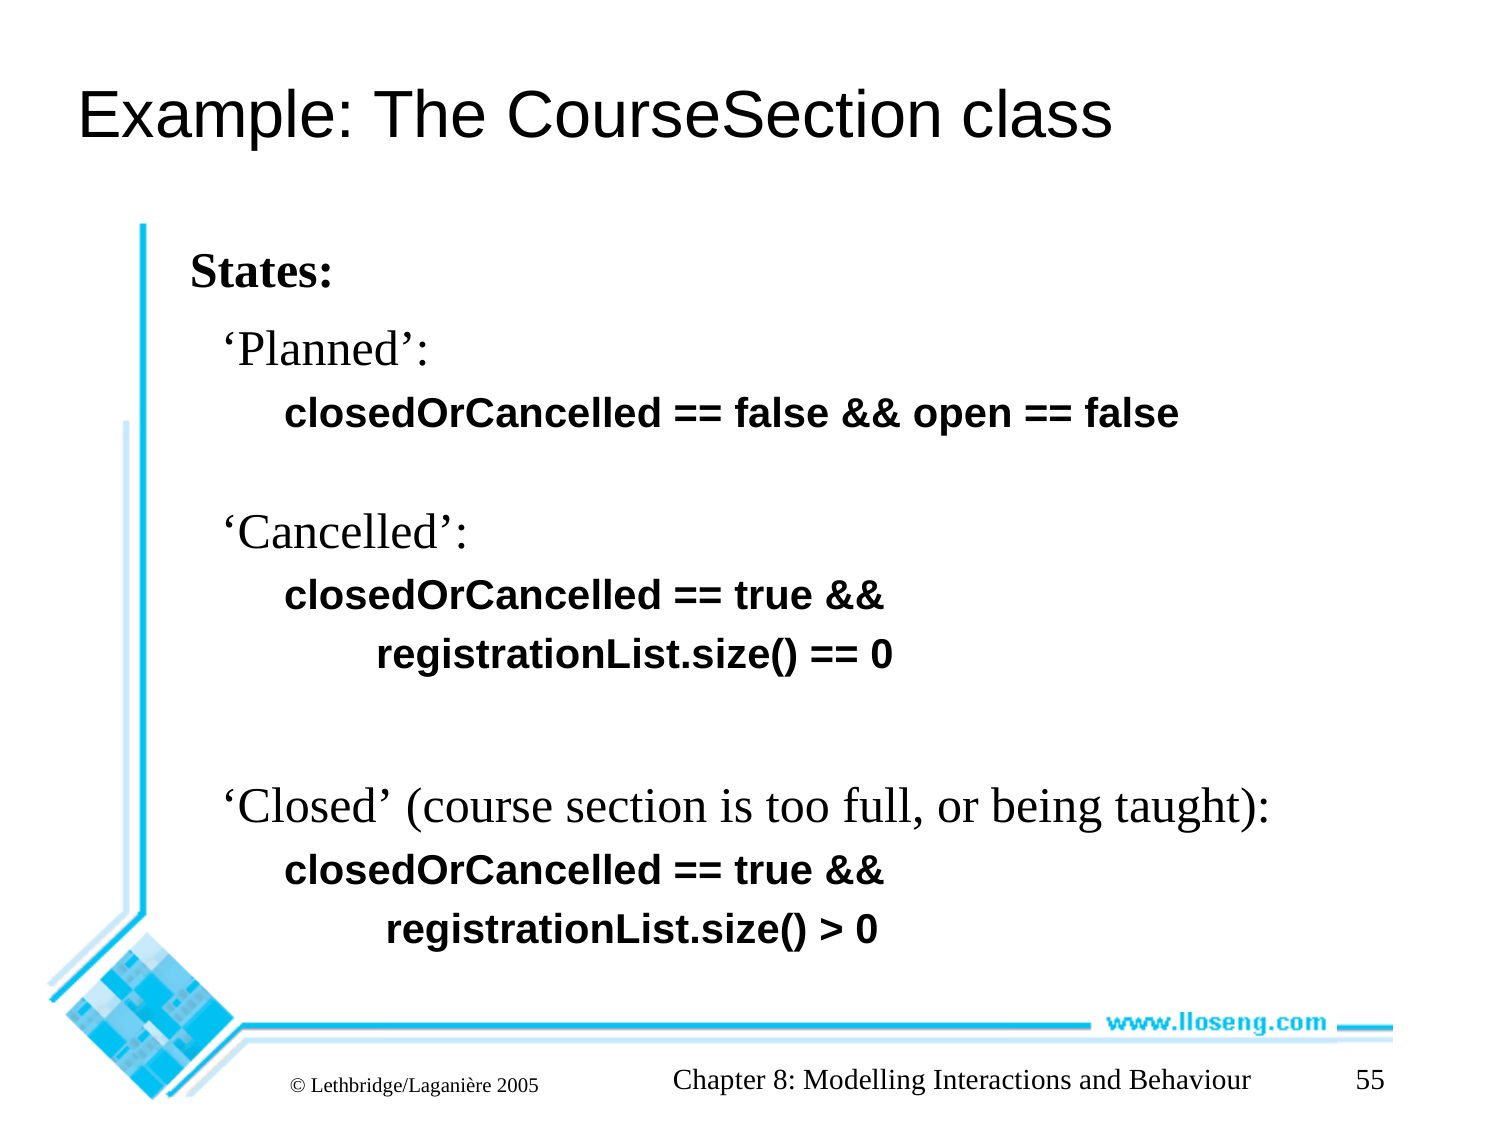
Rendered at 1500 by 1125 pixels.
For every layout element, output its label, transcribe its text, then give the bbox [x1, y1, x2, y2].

text_box Chapter 8: Modelling Interactions and Behaviour [624, 1050, 1300, 1125]
title Example: The CourseSection class [62, 37, 1413, 188]
picture [35, 212, 1393, 1102]
text_box © Lethbridge/Laganière 2005 [275, 1062, 601, 1125]
text_box <number> [1325, 1050, 1401, 1125]
list States: ‘Planned’: closedOrCancelled == false && open == false ‘Cancelled’: closedOrCancelled == true && registrationList.size() == 0 ‘Closed’ (course section is too full, or being taught): closedOrCancelled == true && registrationList.size() > 0 [174, 224, 1413, 1013]
